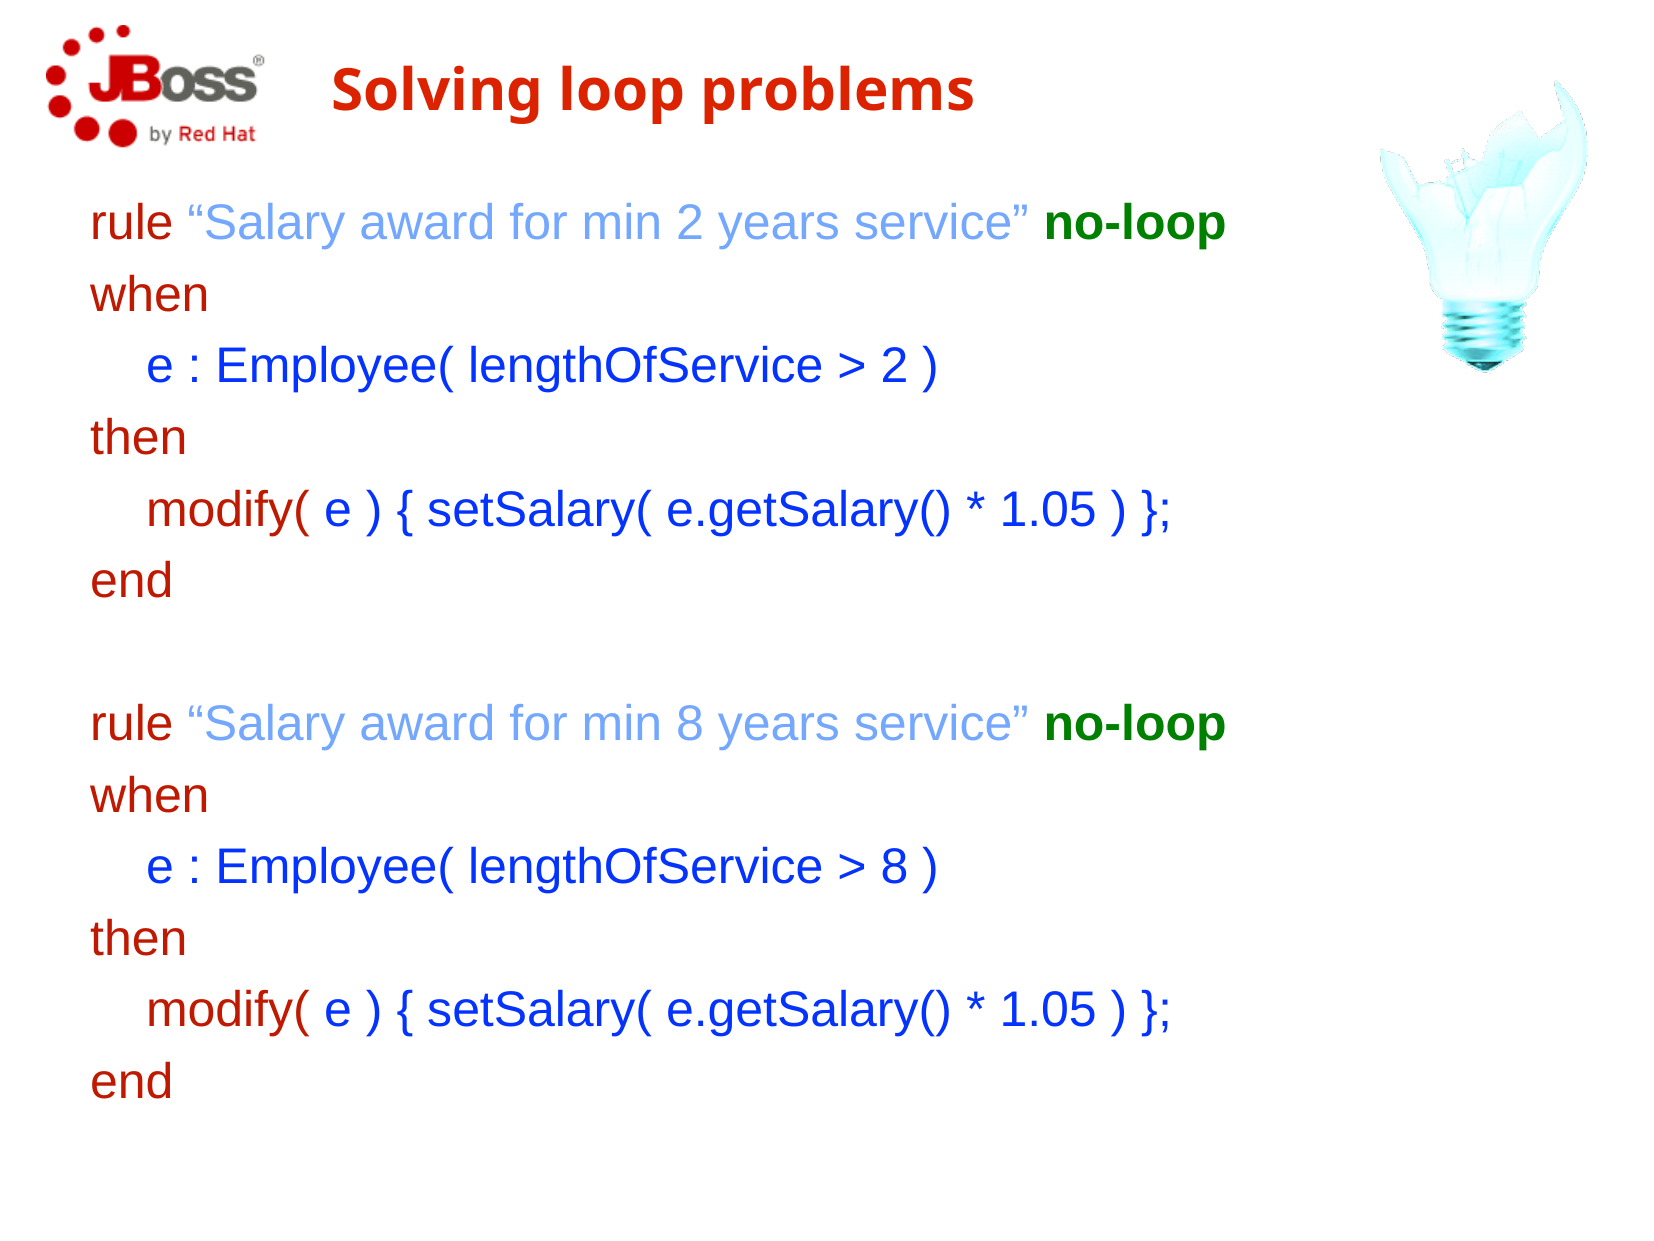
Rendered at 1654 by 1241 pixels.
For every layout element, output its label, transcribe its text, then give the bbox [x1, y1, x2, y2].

picture [46, 25, 266, 149]
title Solving loop problems [331, 32, 1538, 151]
picture [1367, 74, 1593, 376]
list rule “Salary award for min 2 years service” no-loop when e : Employee( lengthOfService > 2 ) then modify( e ) { setSalary( e.getSalary() * 1.05 ) }; end rule “Salary award for min 8 years service” no-loop when e : Employee( lengthOfService > 8 ) then modify( e ) { setSalary( e.getSalary() * 1.05 ) }; end [75, 187, 1498, 1126]
